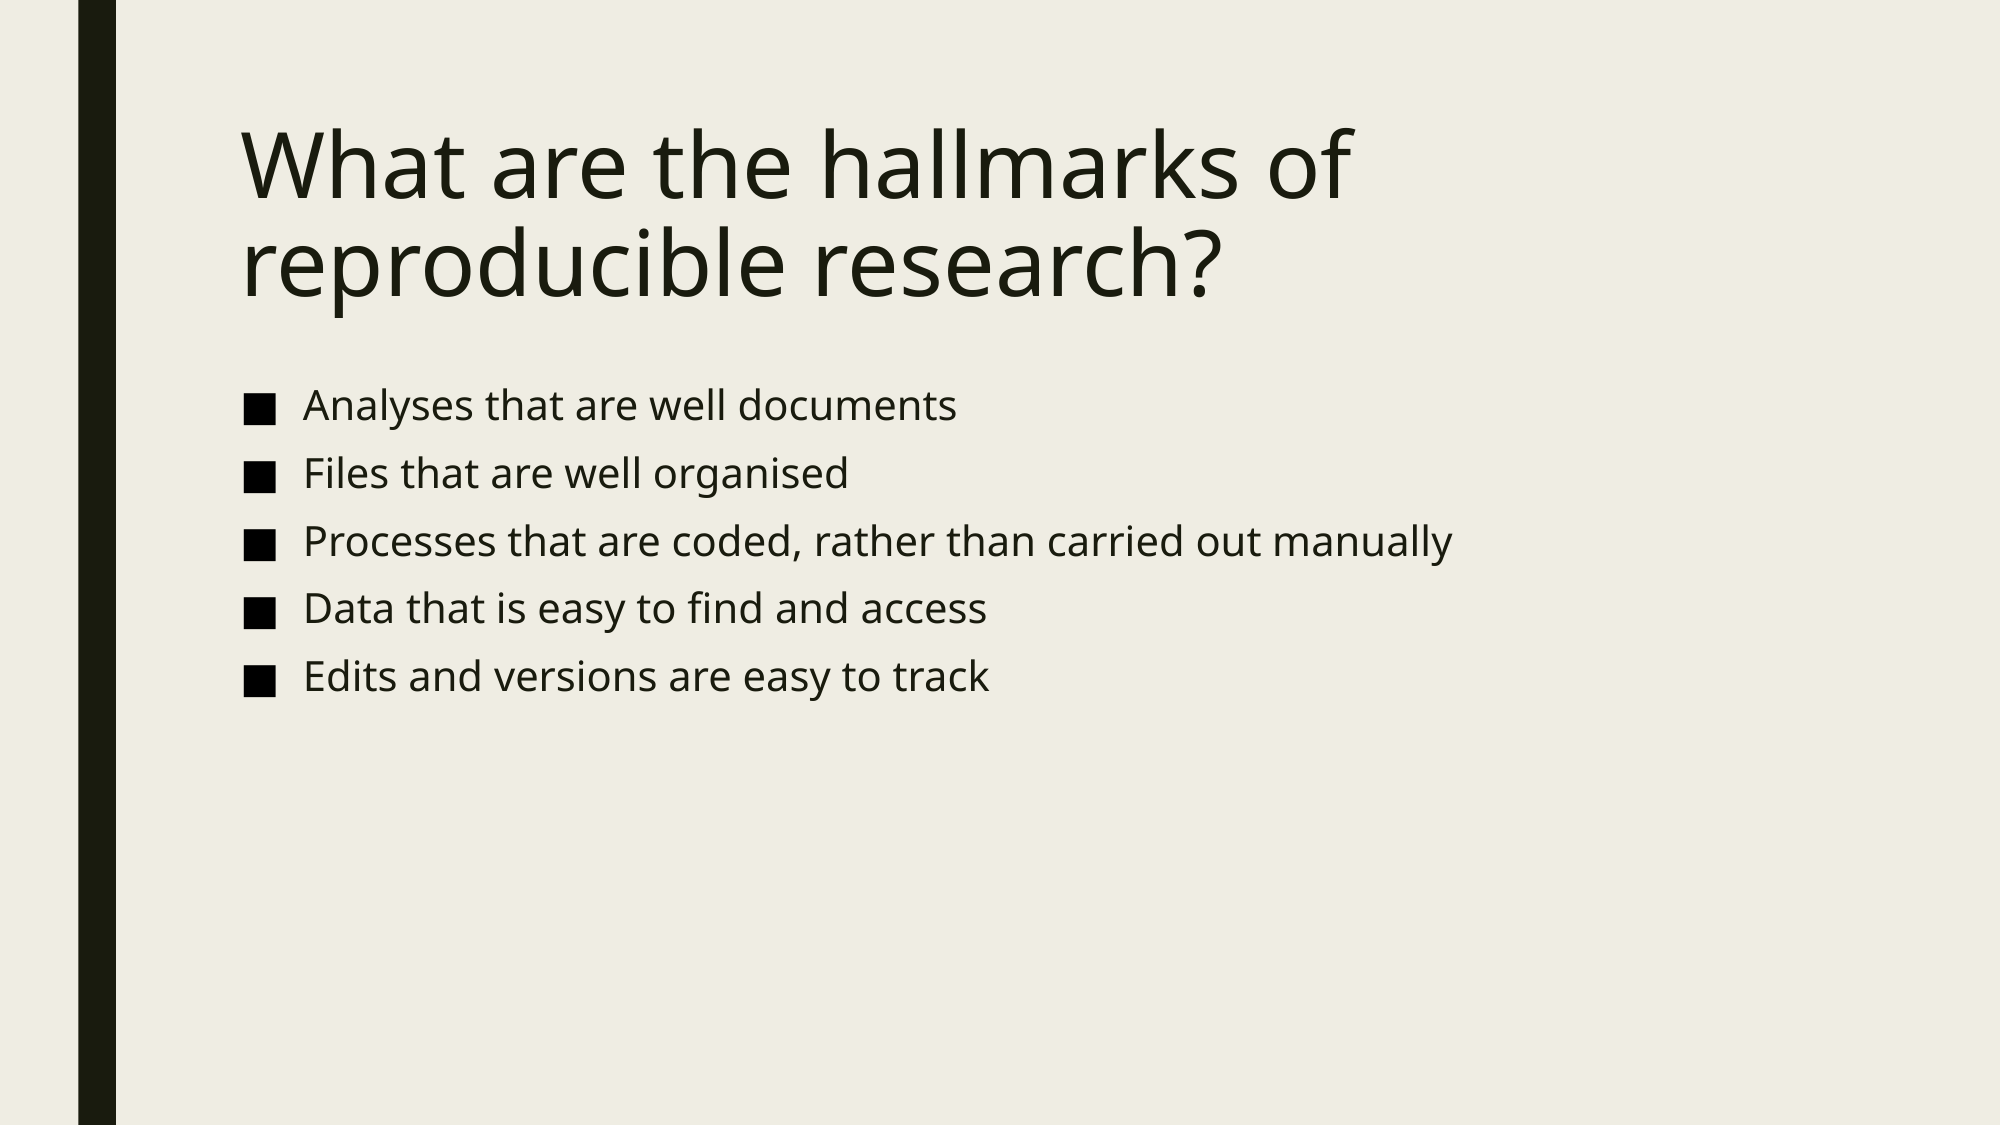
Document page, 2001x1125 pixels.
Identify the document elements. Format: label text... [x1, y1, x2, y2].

title What are the hallmarks of reproducible research? [225, 112, 1801, 357]
list Analyses that are well documents Files that are well organised Processes that are coded, rather than carried out manually Data that is easy to find and access Edits and versions are easy to track [225, 375, 1801, 963]
